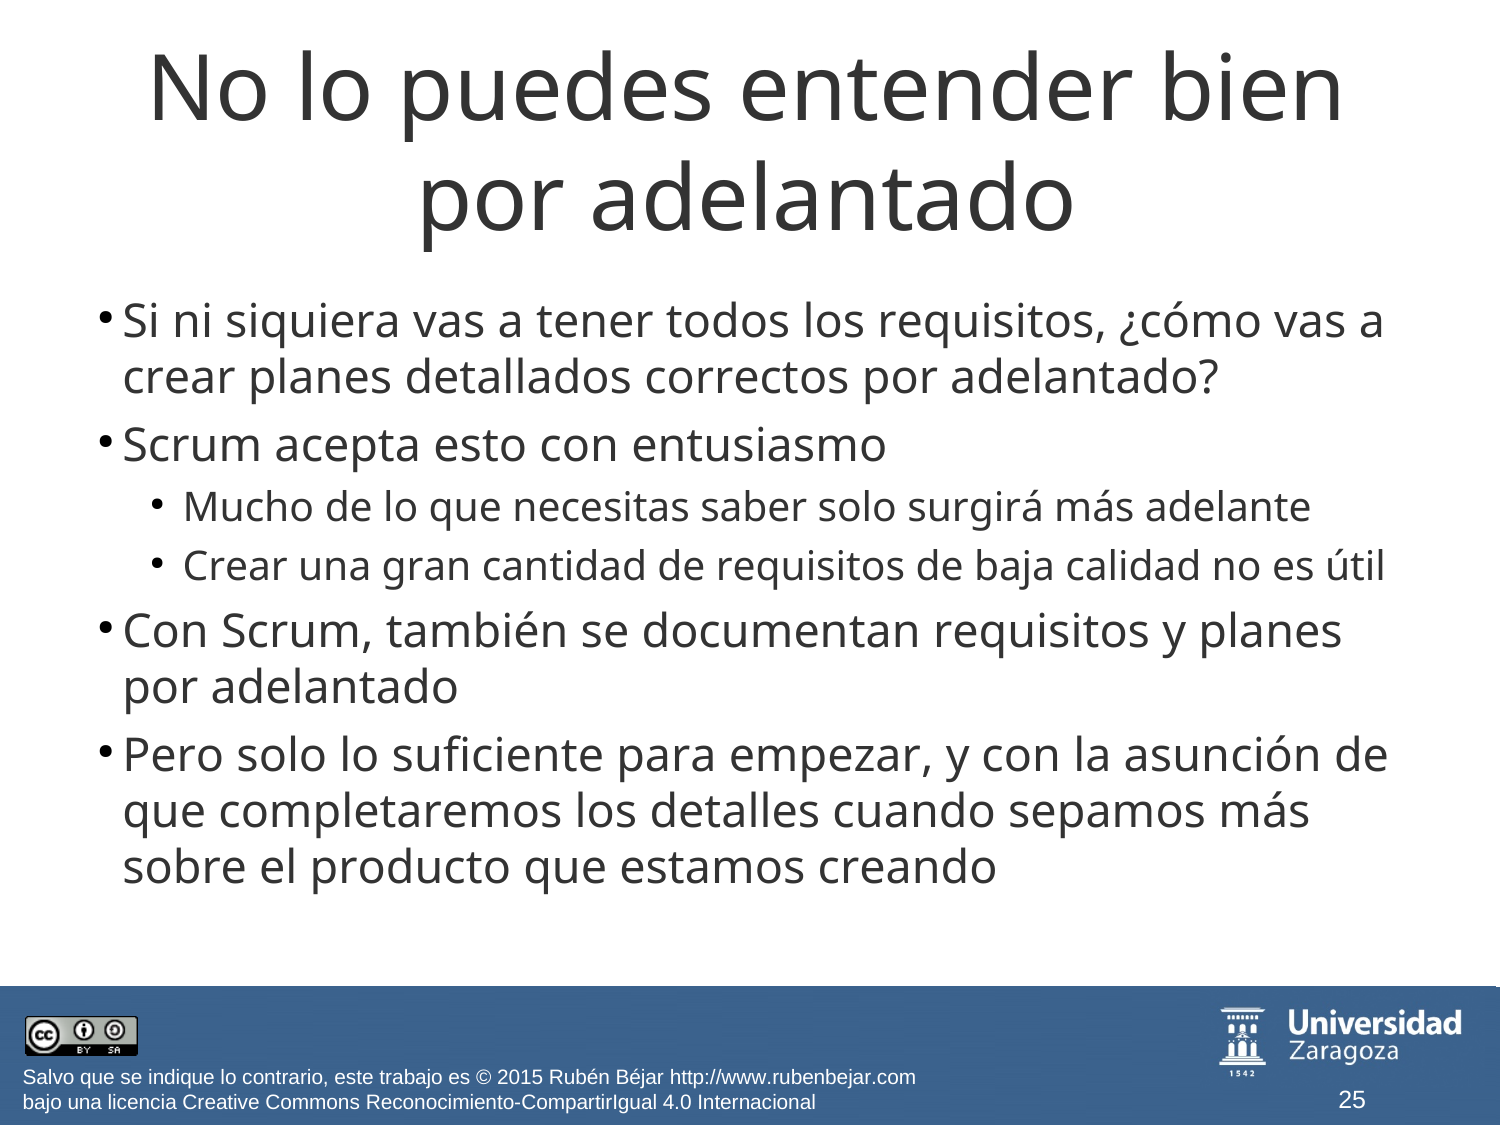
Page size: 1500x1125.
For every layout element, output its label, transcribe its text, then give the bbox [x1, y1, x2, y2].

list Si ni siquiera vas a tener todos los requisitos, ¿cómo vas a crear planes detallados correctos por adelantado? Scrum acepta esto con entusiasmo Mucho de lo que necesitas saber solo surgirá más adelante Crear una gran cantidad de requisitos de baja calidad no es útil Con Scrum, también se documentan requisitos y planes por adelantado Pero solo lo suficiente para empezar, y con la asunción de que completaremos los detalles cuando sepamos más sobre el producto que estamos creando [82, 283, 1418, 957]
picture [0, 986, 1500, 1125]
title No lo puedes entender bien por adelantado [74, 21, 1420, 257]
